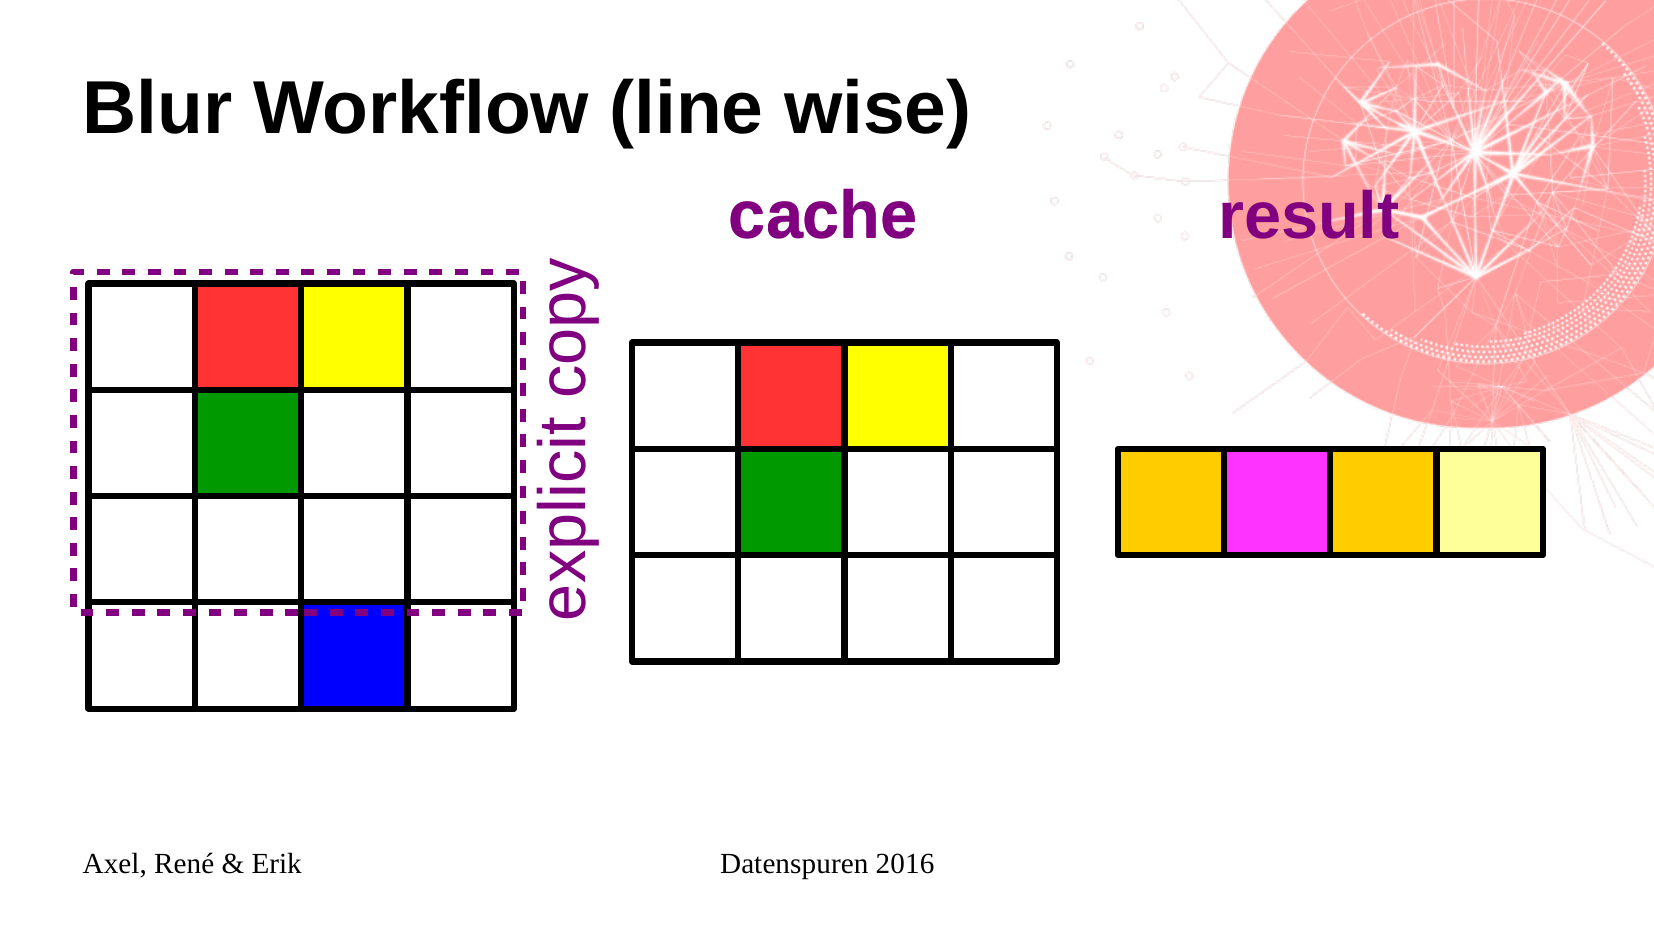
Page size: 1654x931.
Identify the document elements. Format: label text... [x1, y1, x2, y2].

text_box cache [714, 170, 995, 261]
text_box [631, 342, 1058, 662]
title Blur Workflow (line wise) [82, 65, 1571, 150]
text_box [88, 283, 514, 709]
text_box result [1203, 170, 1485, 261]
text_box [1117, 448, 1543, 556]
text_box explicit copy [517, 204, 683, 636]
